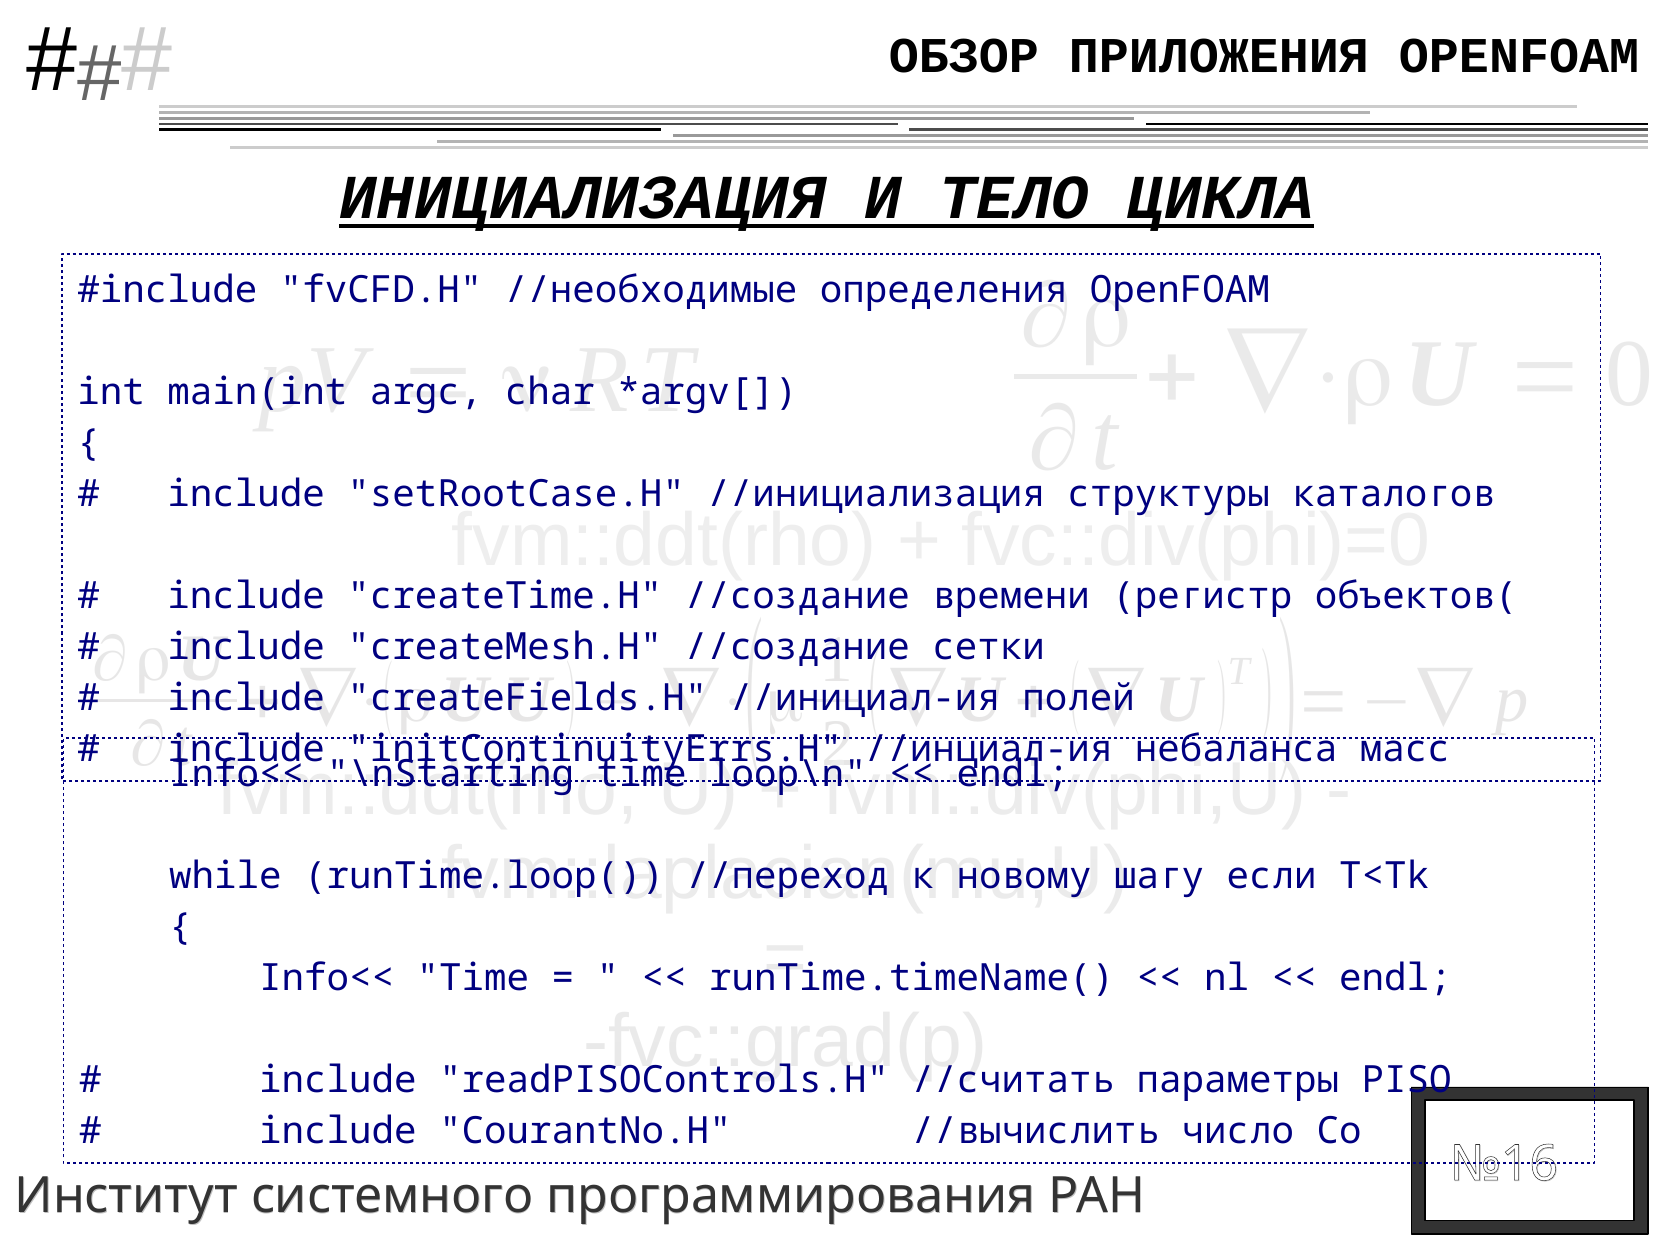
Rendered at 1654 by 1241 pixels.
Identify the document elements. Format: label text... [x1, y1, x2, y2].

title ИНИЦИАЛИЗАЦИЯ И ТЕЛО ЦИКЛА [0, 147, 1654, 257]
text_box Info<< "\nStarting time loop\n" << endl; while (runTime.loop()) //переход к новому шагу если T<Tk { Info<< "Time = " << runTime.timeName() << nl << endl; # include "readPISOControls.H" //считать параметры PISO # include "CourantNo.H" //вычислить число Co [63, 738, 1595, 1097]
text_box #include "fvCFD.H" //необходимые определения OpenFOAM int main(int argc, char *argv[]) { # include "setRootCase.H" //инициализация структуры каталогов # include "createTime.H" //создание времени (регистр объектов( # include "createMesh.H" //создание сетки # include "createFields.H" //инициал-ия полей # include "initContinuityErrs.H" //инциал-ия небаланса масс [61, 253, 1601, 699]
